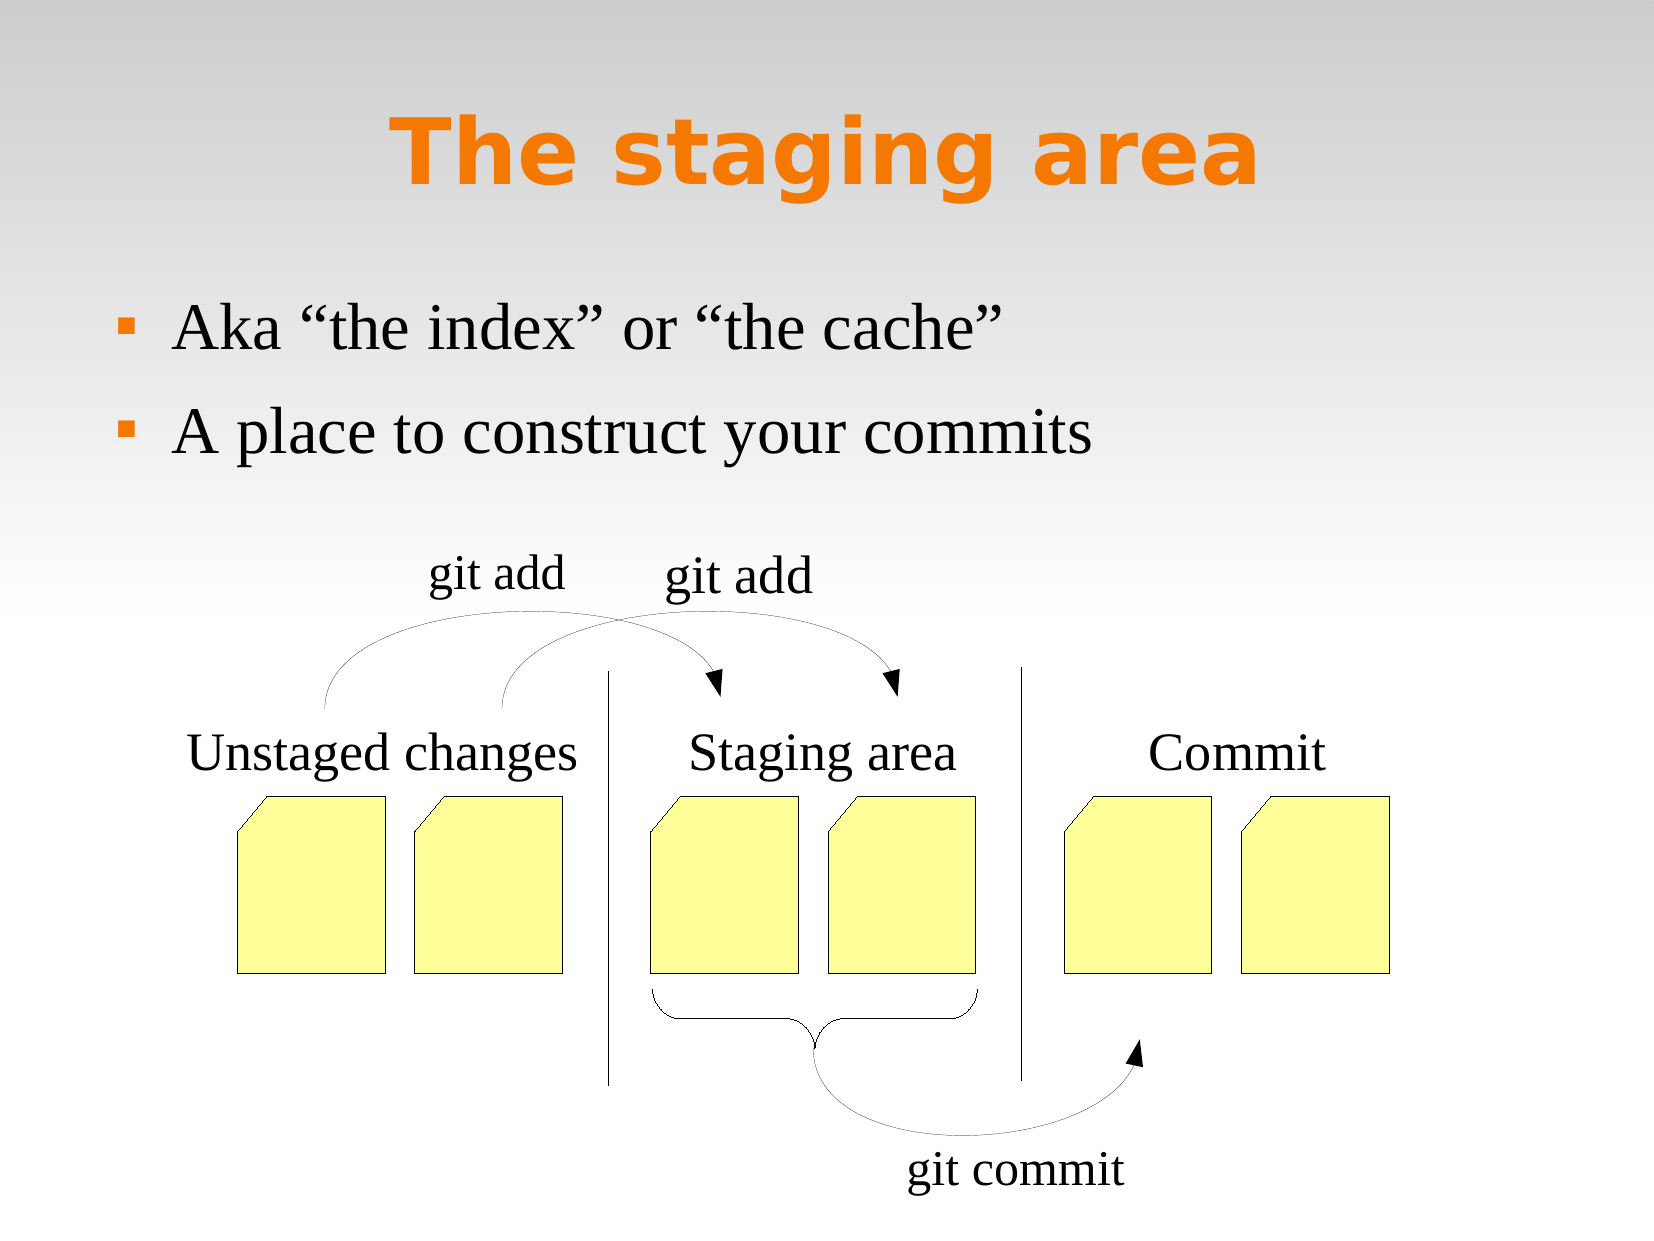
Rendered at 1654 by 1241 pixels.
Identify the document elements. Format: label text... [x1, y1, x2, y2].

text_box [237, 796, 386, 974]
text_box [650, 796, 799, 974]
text_box Commit [1133, 714, 1342, 795]
title The staging area [82, 56, 1571, 250]
text_box [828, 796, 976, 974]
text_box Unstaged changes [171, 714, 591, 795]
text_box [1064, 796, 1212, 974]
text_box Staging area [673, 714, 973, 795]
text_box [414, 796, 563, 974]
text_box [1241, 796, 1390, 974]
text_box git add [649, 537, 829, 618]
text_box git commit [891, 1133, 1141, 1210]
list Aka “the index” or “the cache” A place to construct your commits [82, 290, 1571, 532]
text_box git add [413, 537, 581, 613]
